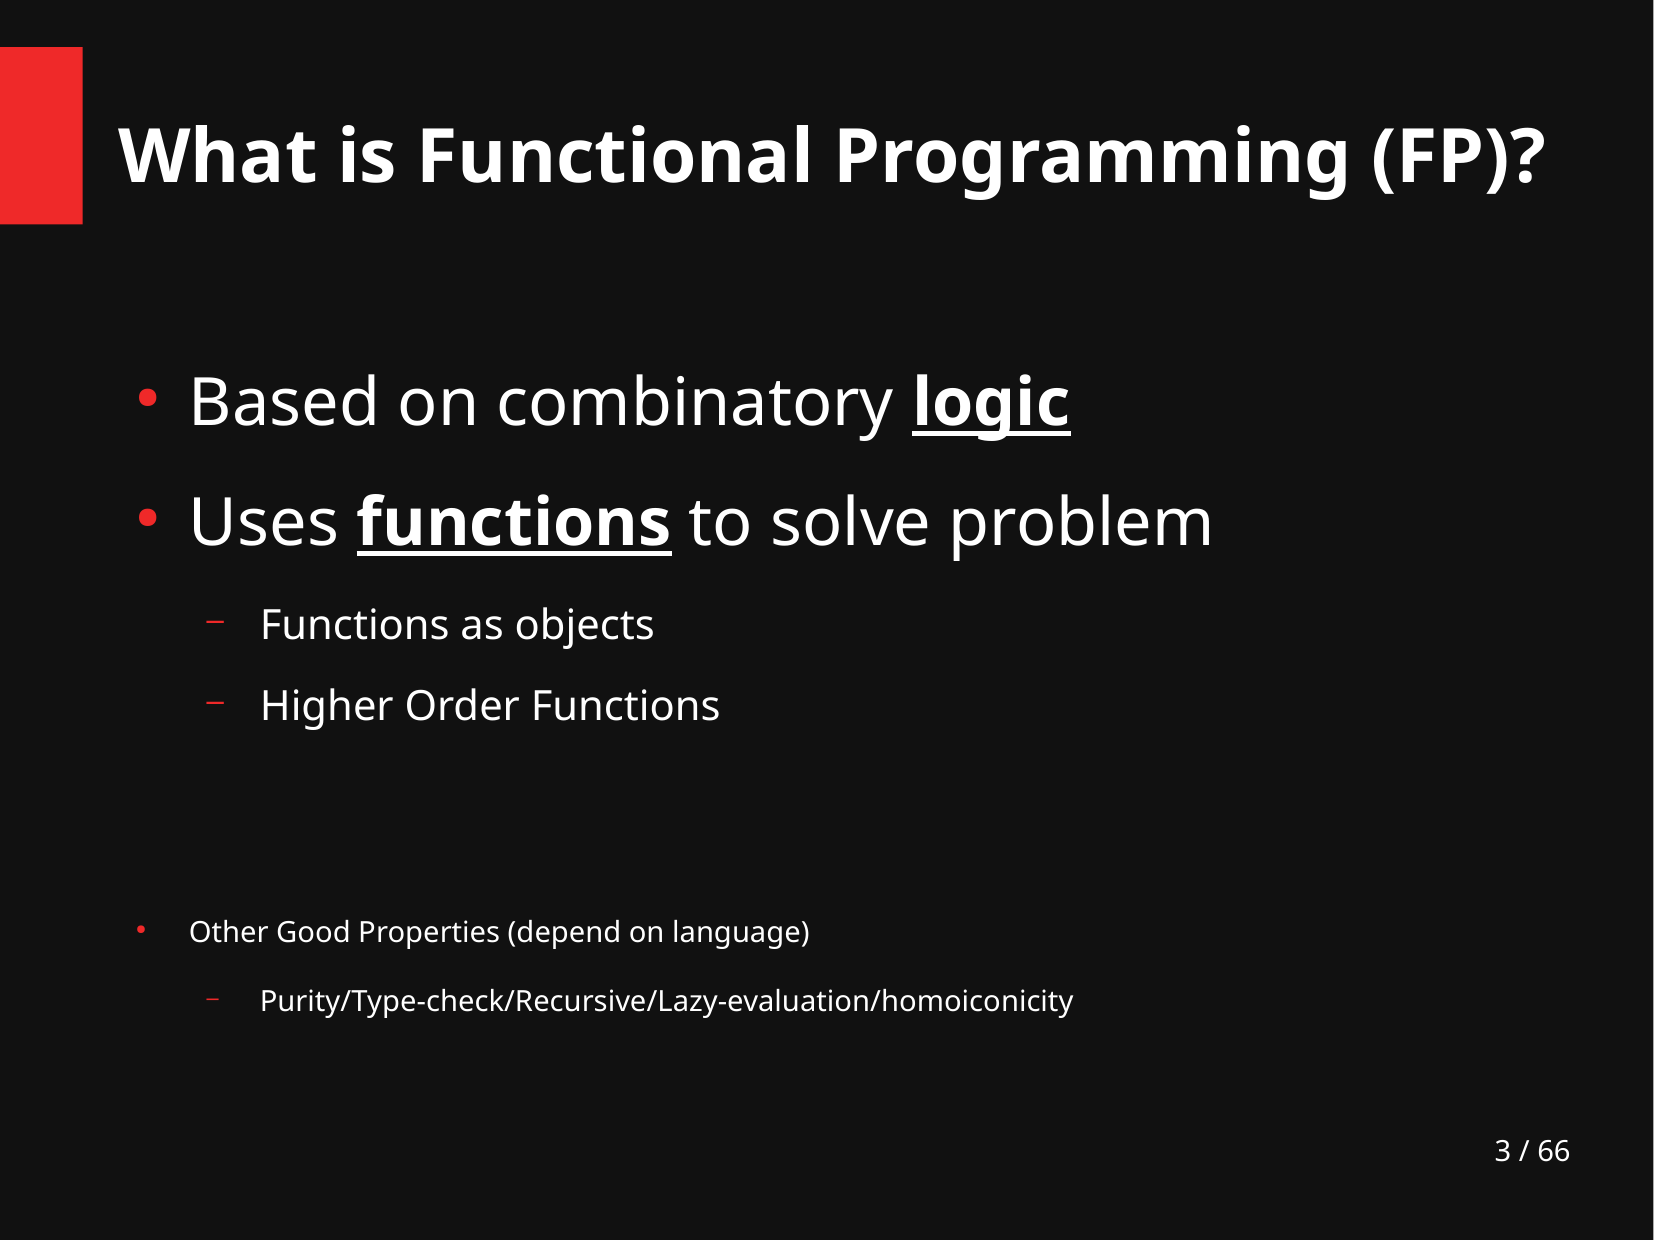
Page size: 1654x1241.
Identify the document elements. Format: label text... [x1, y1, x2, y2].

list Based on combinatory logic Uses functions to solve problem Functions as objects Higher Order Functions Other Good Properties (depend on language) Purity/Type-check/Recursive/Lazy-evaluation/homoiconicity [118, 354, 1536, 1074]
title What is Functional Programming (FP)? [118, 49, 1571, 257]
